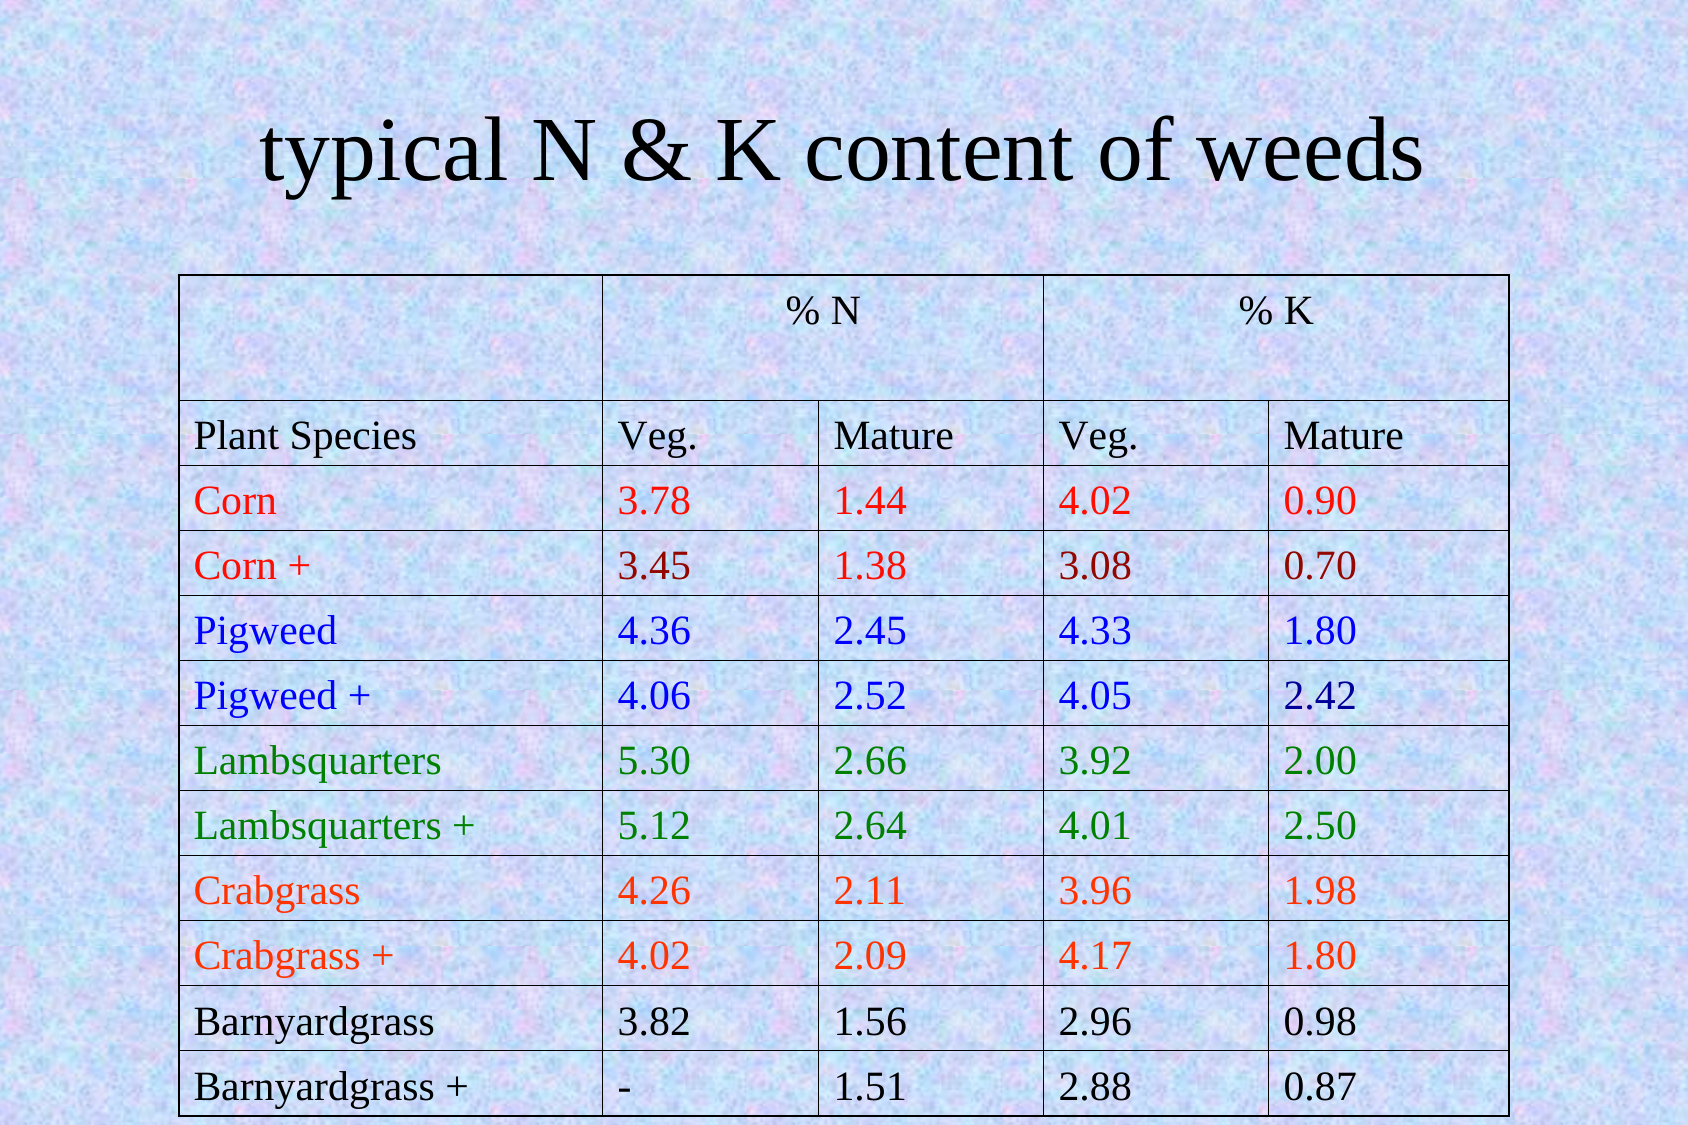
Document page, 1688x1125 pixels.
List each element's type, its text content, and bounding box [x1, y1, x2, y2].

table_cell 1.38 [819, 531, 1043, 595]
table_cell Pigweed + [180, 661, 602, 725]
table_header [180, 276, 602, 400]
table_cell Barnyardgrass + [180, 1051, 602, 1115]
table_cell Mature [1269, 401, 1508, 465]
table_cell 1.44 [819, 466, 1043, 530]
table_cell 1.56 [819, 986, 1043, 1050]
table_cell 2.42 [1269, 661, 1508, 725]
table_cell 2.09 [819, 921, 1043, 985]
table_cell 2.96 [1044, 986, 1268, 1050]
table_cell 5.12 [603, 791, 818, 855]
table_cell - [603, 1051, 818, 1115]
table_cell 2.52 [819, 661, 1043, 725]
table_cell 3.92 [1044, 726, 1268, 790]
table_cell 3.08 [1044, 531, 1268, 595]
table_cell 1.80 [1269, 921, 1508, 985]
table_cell 4.02 [603, 921, 818, 985]
table_cell 2.50 [1269, 791, 1508, 855]
table_cell 4.01 [1044, 791, 1268, 855]
table_cell Corn [180, 466, 602, 530]
table_cell 3.96 [1044, 856, 1268, 920]
table_cell Corn + [180, 531, 602, 595]
table_cell Crabgrass [180, 856, 602, 920]
table_cell 2.11 [819, 856, 1043, 920]
table_cell 2.00 [1269, 726, 1508, 790]
table_cell Lambsquarters [180, 726, 602, 790]
table_cell 2.88 [1044, 1051, 1268, 1115]
table_cell Pigweed [180, 596, 602, 660]
title typical N & K content of weeds [126, 49, 1561, 238]
table_cell Barnyardgrass [180, 986, 602, 1050]
table_cell 0.70 [1269, 531, 1508, 595]
table_cell 3.45 [603, 531, 818, 595]
table_cell Lambsquarters + [180, 791, 602, 855]
table_cell 4.02 [1044, 466, 1268, 530]
table_cell Mature [819, 401, 1043, 465]
table_cell 2.64 [819, 791, 1043, 855]
table_cell 3.78 [603, 466, 818, 530]
table_cell Crabgrass + [180, 921, 602, 985]
table_cell 1.51 [819, 1051, 1043, 1115]
table_cell 1.98 [1269, 856, 1508, 920]
table_header % K [1044, 276, 1508, 400]
table_cell 2.66 [819, 726, 1043, 790]
table_cell Veg. [603, 401, 818, 465]
table_cell 4.36 [603, 596, 818, 660]
table_cell 3.82 [603, 986, 818, 1050]
table_cell 4.17 [1044, 921, 1268, 985]
table_cell 5.30 [603, 726, 818, 790]
table_cell 2.45 [819, 596, 1043, 660]
picture [0, 0, 1688, 1125]
table_header % N [603, 276, 1043, 400]
table_cell Veg. [1044, 401, 1268, 465]
table_cell 0.90 [1269, 466, 1508, 530]
table_cell Plant Species [180, 401, 602, 465]
table_cell 4.06 [603, 661, 818, 725]
table_cell 4.05 [1044, 661, 1268, 725]
table_cell 0.98 [1269, 986, 1508, 1050]
table_cell 4.26 [603, 856, 818, 920]
table_cell 4.33 [1044, 596, 1268, 660]
table_cell 0.87 [1269, 1051, 1508, 1115]
table_cell 1.80 [1269, 596, 1508, 660]
